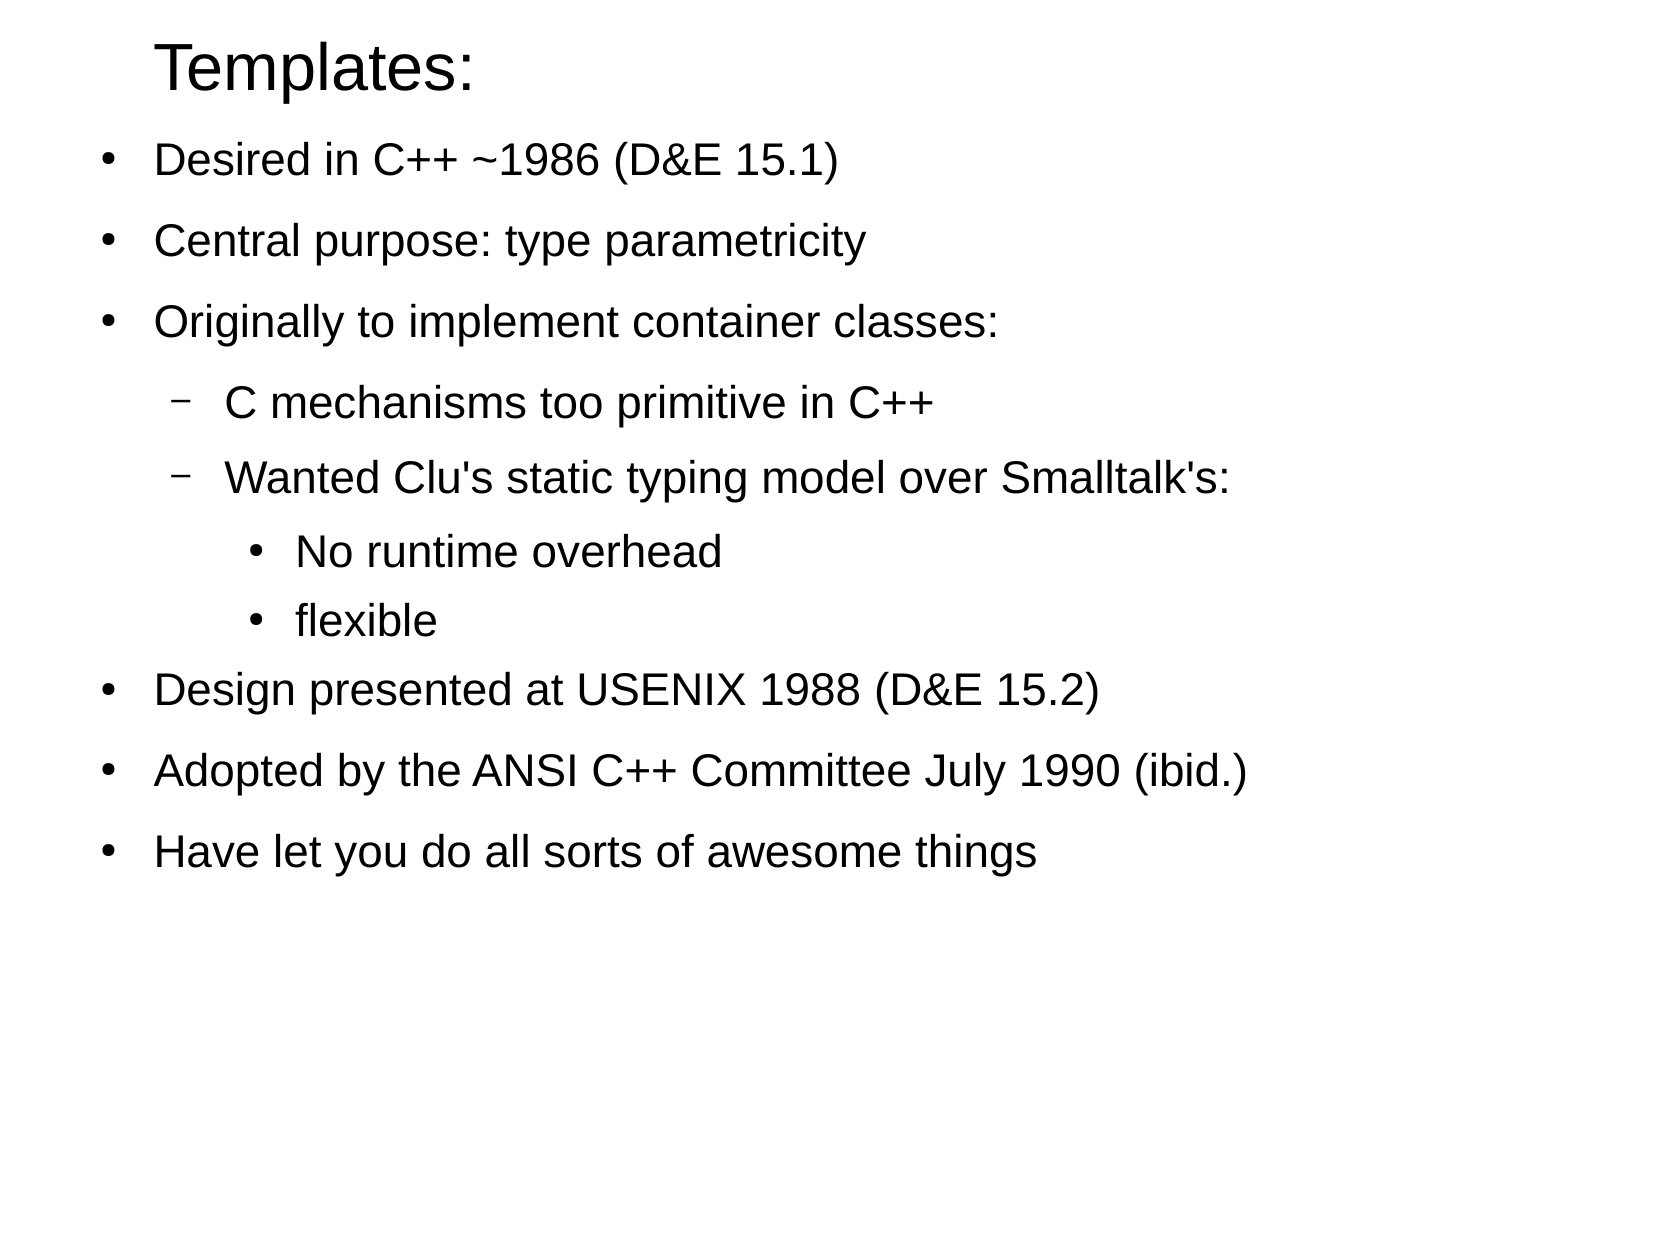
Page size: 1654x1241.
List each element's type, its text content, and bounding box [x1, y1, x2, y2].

list Templates: Desired in C++ ~1986 (D&E 15.1) Central purpose: type parametricity Originally to implement container classes: C mechanisms too primitive in C++ Wanted Clu's static typing model over Smalltalk's: No runtime overhead flexible Design presented at USENIX 1988 (D&E 15.2) Adopted by the ANSI C++ Committee July 1990 (ibid.) Have let you do all sorts of awesome things [82, 30, 1571, 1201]
